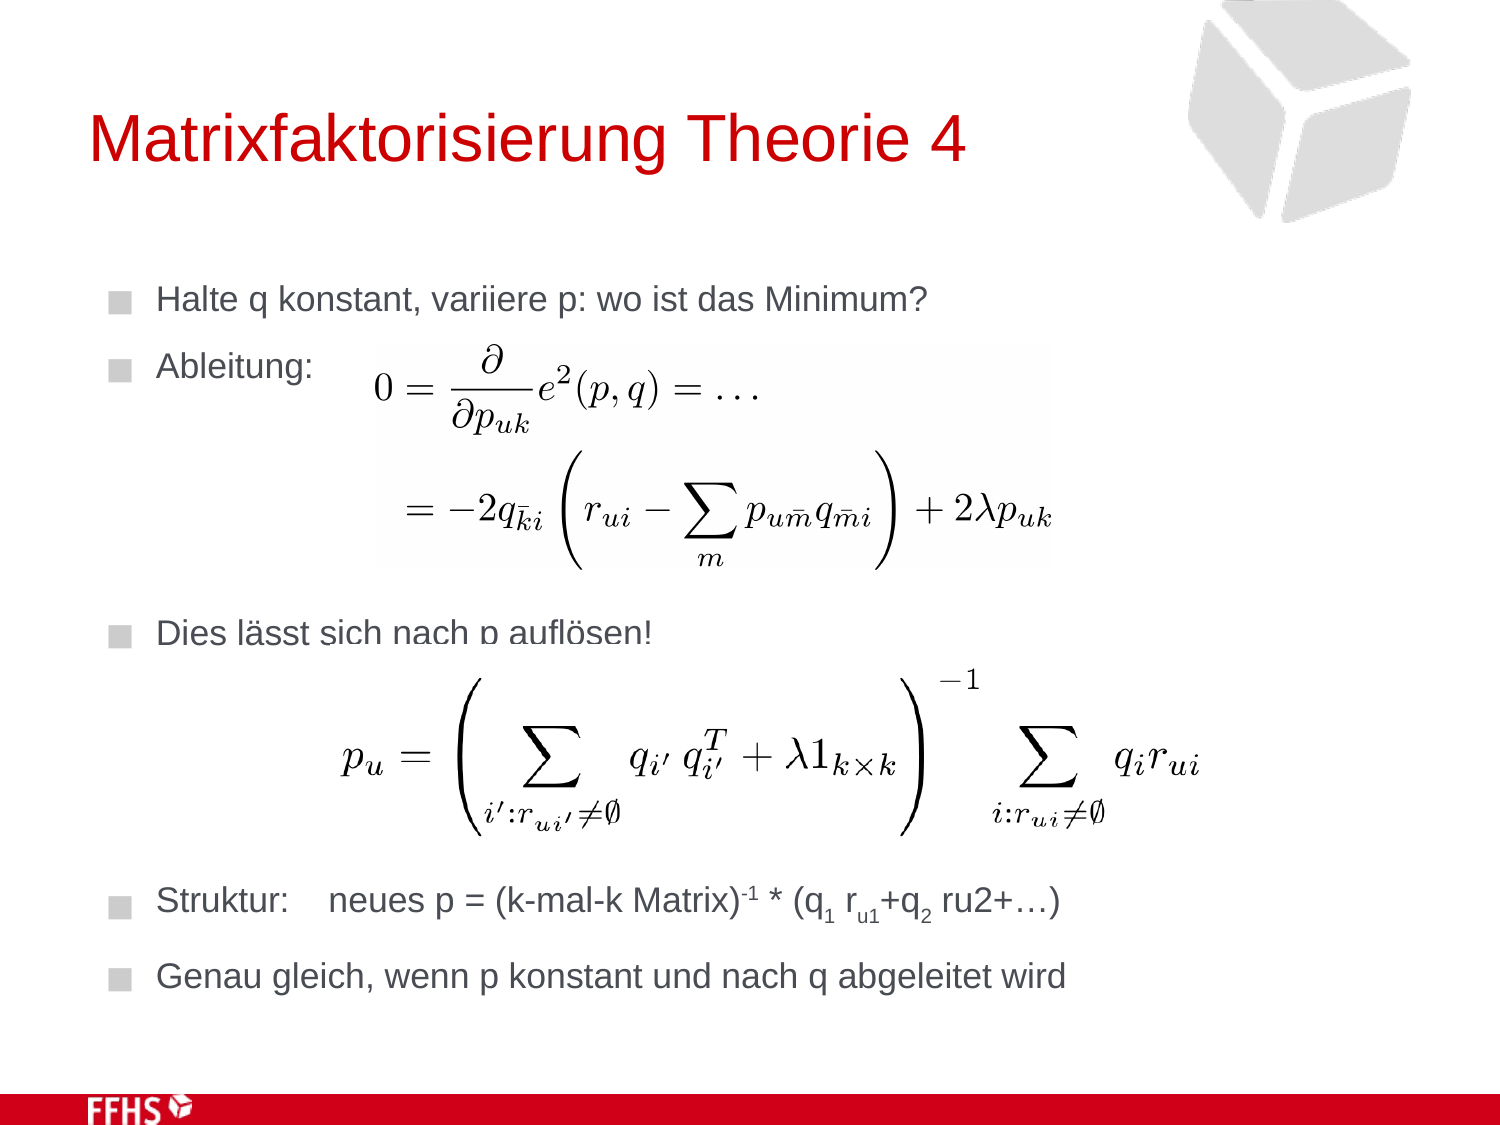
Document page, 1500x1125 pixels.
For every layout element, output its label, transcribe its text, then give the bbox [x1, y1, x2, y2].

picture [375, 344, 1051, 570]
picture [330, 644, 1213, 856]
picture [0, 1094, 1500, 1125]
list Halte q konstant, variiere p: wo ist das Minimum? Ableitung: Dies lässt sich nach p auflösen! Struktur: neues p = (k-mal-k Matrix)-1 * (q1 ru1+q2 ru2+…) Genau gleich, wenn p konstant und nach q abgeleitet wird [88, 278, 1412, 1000]
picture [1188, 0, 1411, 223]
title Matrixfaktorisierung Theorie 4 [88, 56, 1176, 220]
